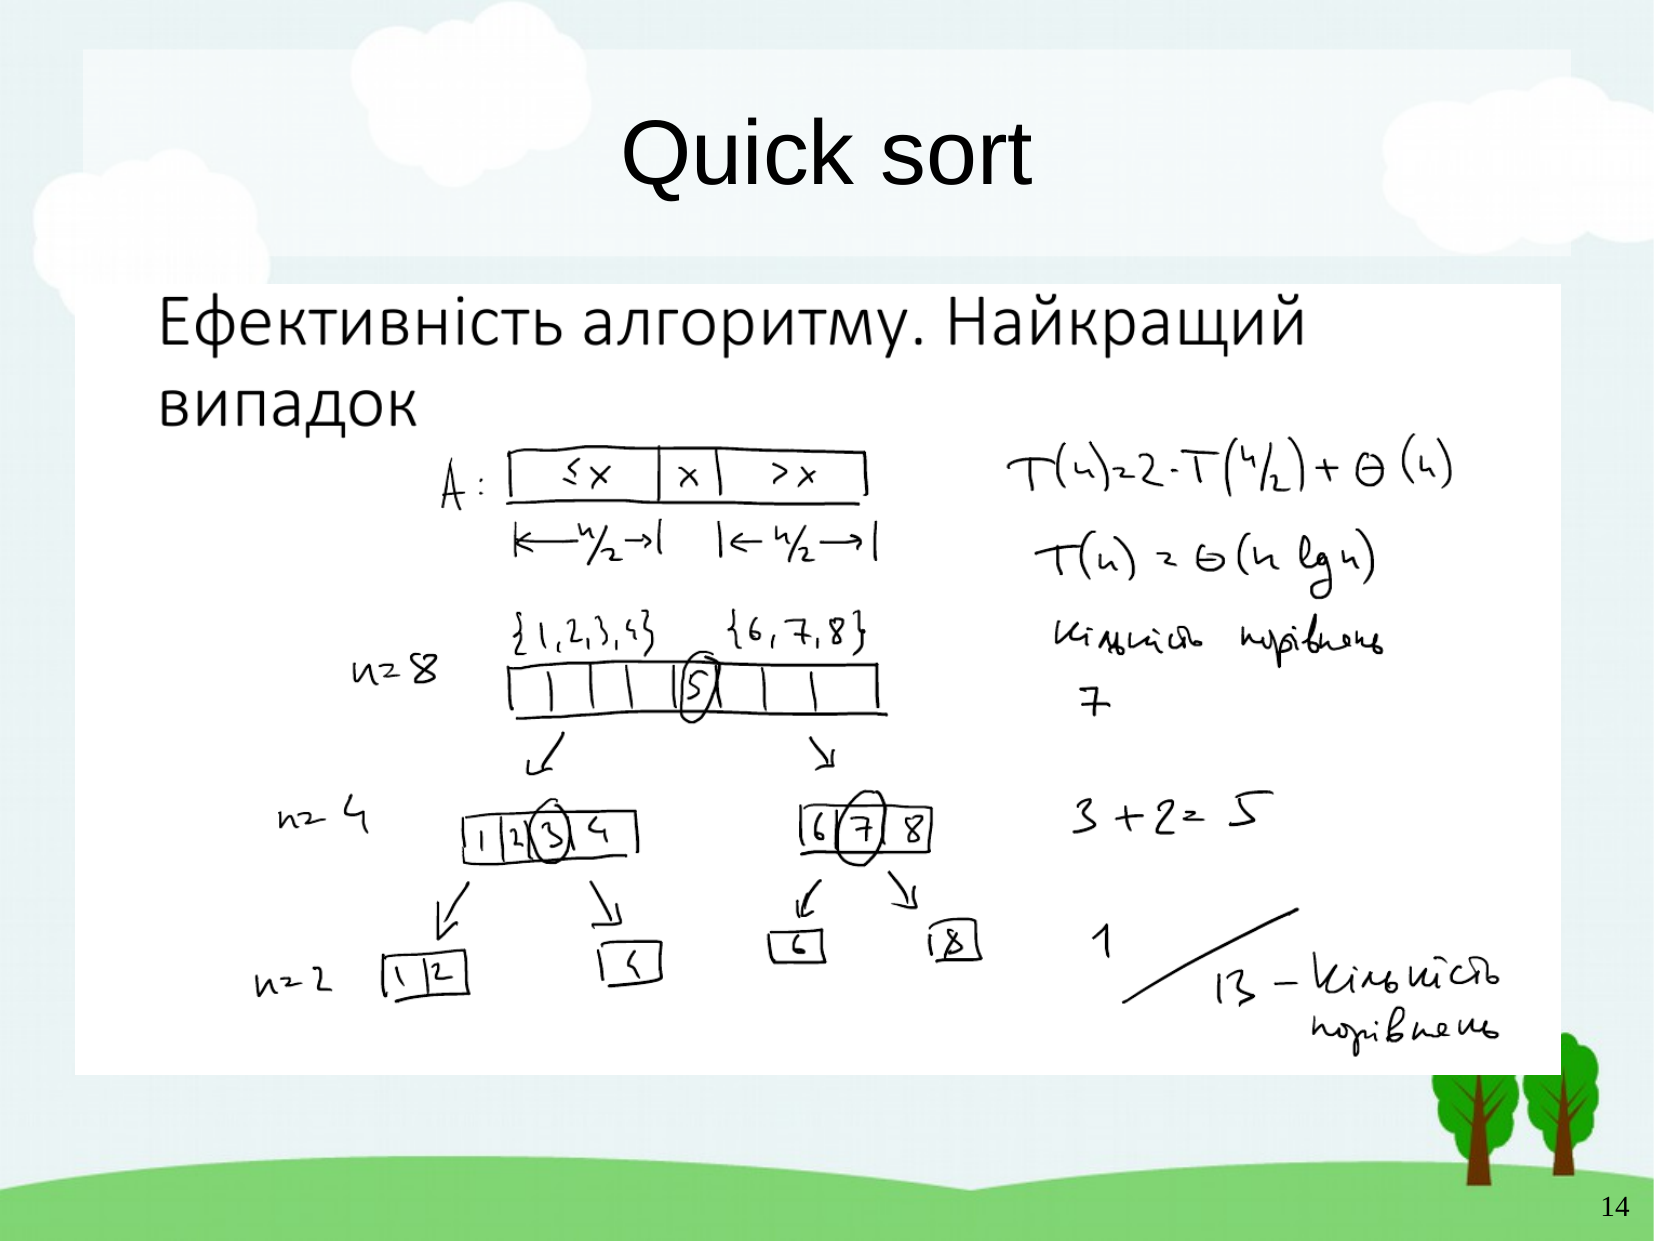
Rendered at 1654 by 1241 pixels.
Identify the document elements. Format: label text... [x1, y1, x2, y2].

title Quick sort [82, 49, 1572, 257]
picture [0, 0, 1654, 1241]
